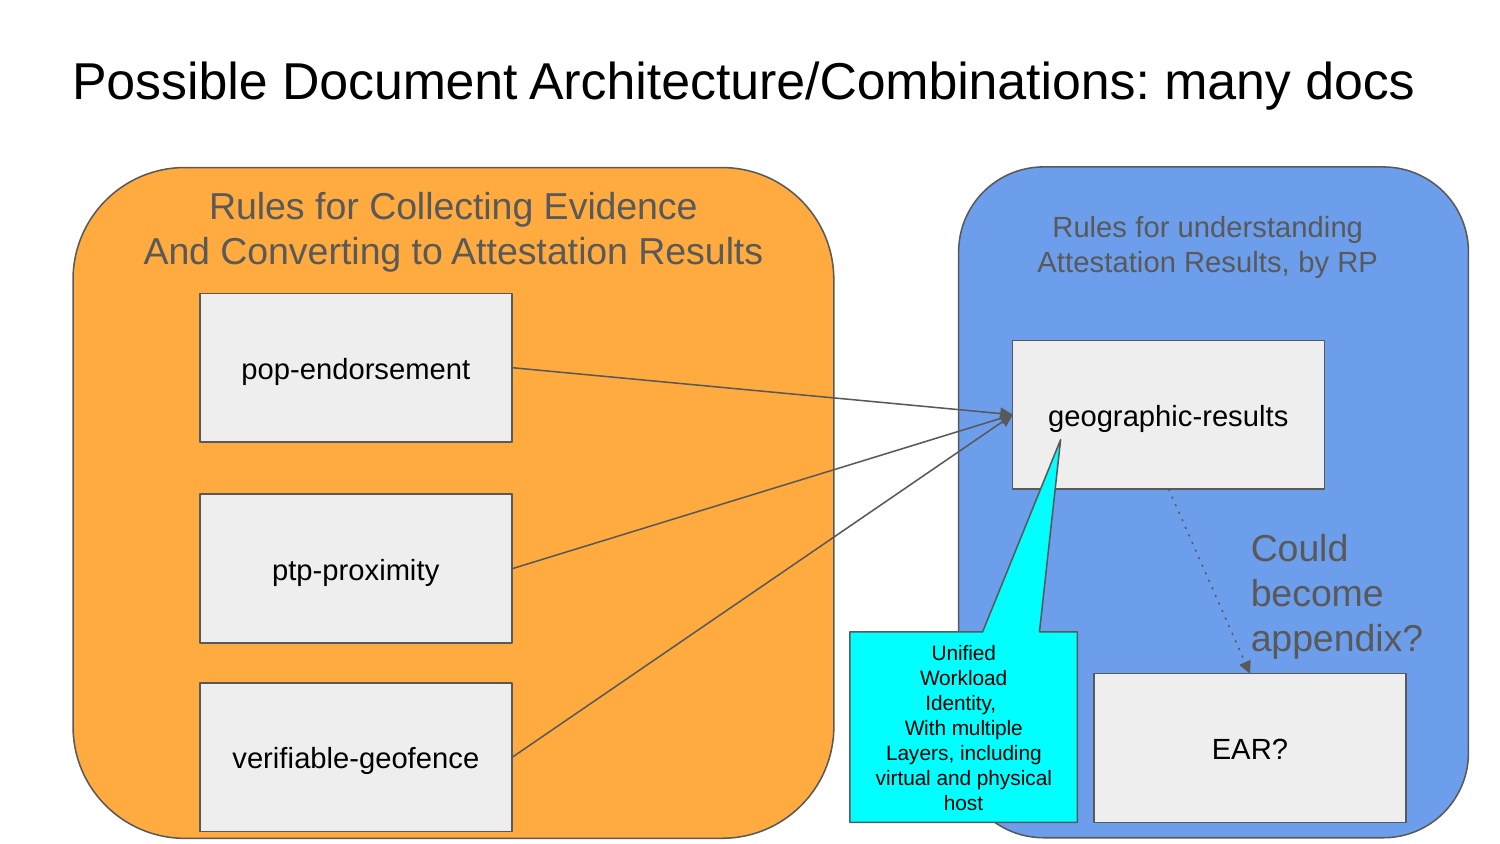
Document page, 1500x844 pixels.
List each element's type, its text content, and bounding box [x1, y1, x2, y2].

text_box Could become appendix? [1235, 509, 1500, 675]
text_box ptp-proximity [200, 494, 513, 643]
text_box geographic-results [1012, 340, 1325, 490]
text_box verifiable-geofence [200, 682, 513, 832]
text_box [958, 411, 999, 430]
text_box [958, 166, 1469, 838]
title Possible Document Architecture/Combinations: many docs [57, 38, 1455, 133]
text_box [958, 420, 1001, 450]
text_box Unified Workload Identity, With multiple Layers, including virtual and physical host [849, 439, 1078, 823]
text_box Rules for understanding Attestation Results, by RP [994, 192, 1422, 293]
text_box EAR? [1094, 673, 1406, 823]
text_box Rules for Collecting Evidence And Converting to Attestation Results [107, 166, 799, 287]
text_box [73, 198, 834, 839]
text_box pop-endorsement [200, 293, 513, 443]
text_box [958, 418, 1039, 631]
